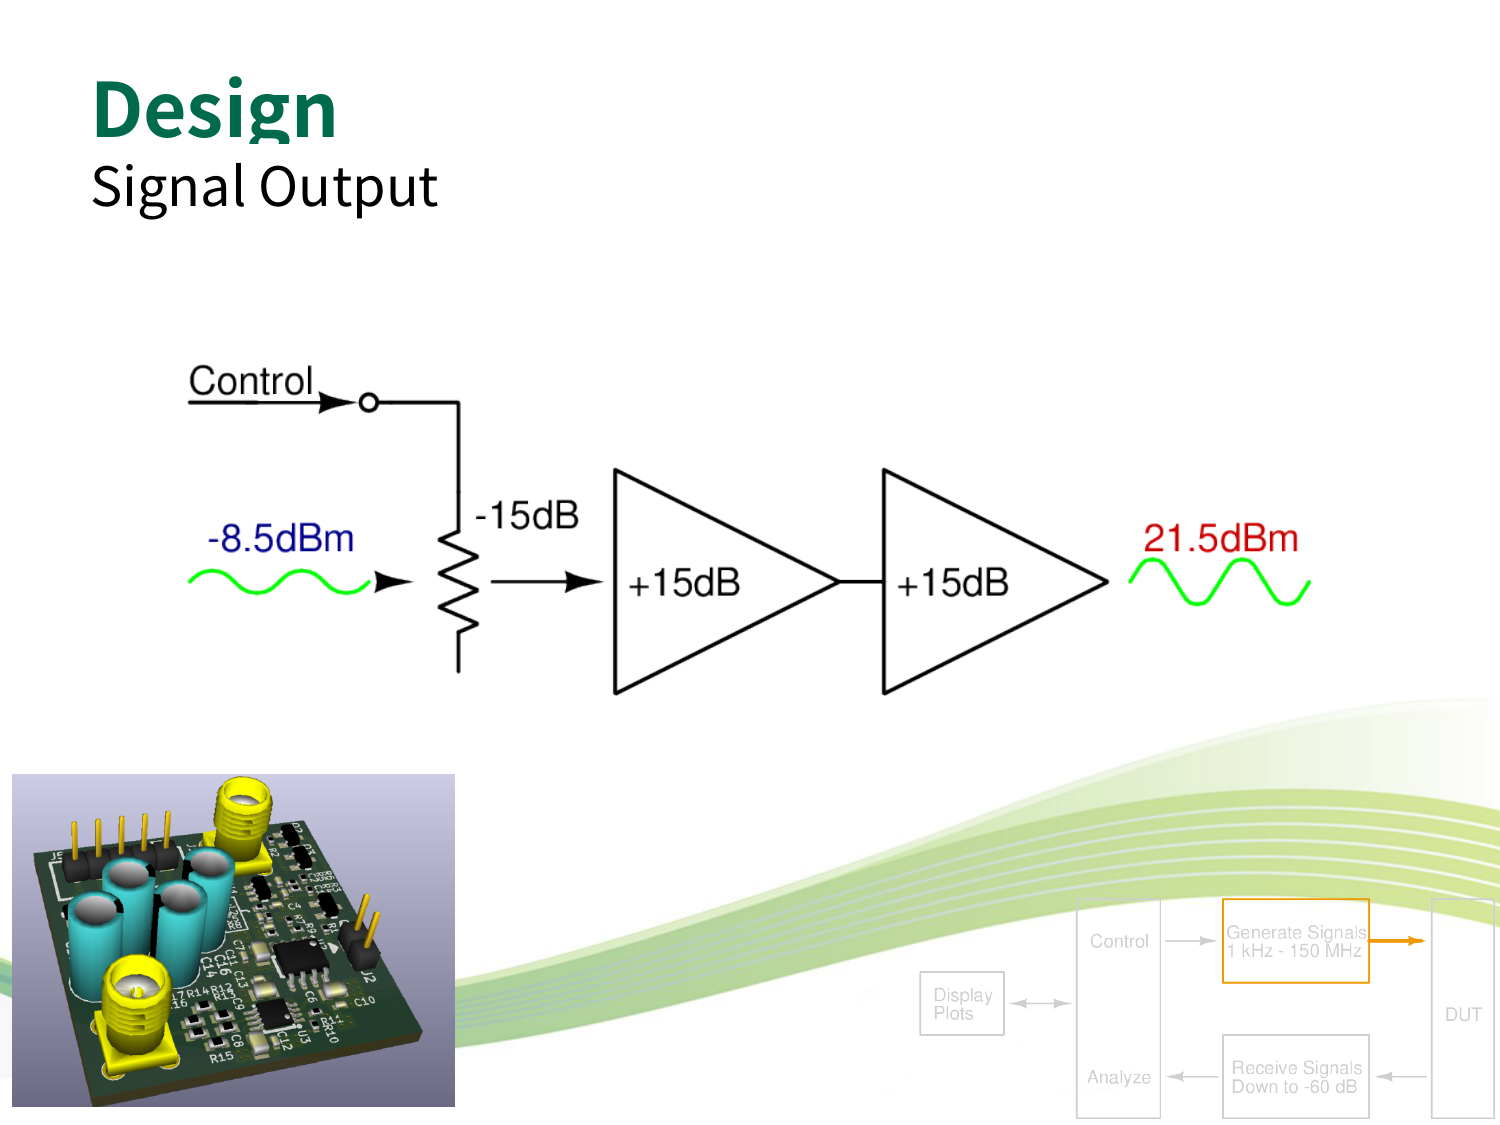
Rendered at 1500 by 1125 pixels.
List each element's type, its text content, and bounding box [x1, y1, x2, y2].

picture [0, 0, 1500, 1125]
title Design Signal Output [75, 45, 1426, 233]
